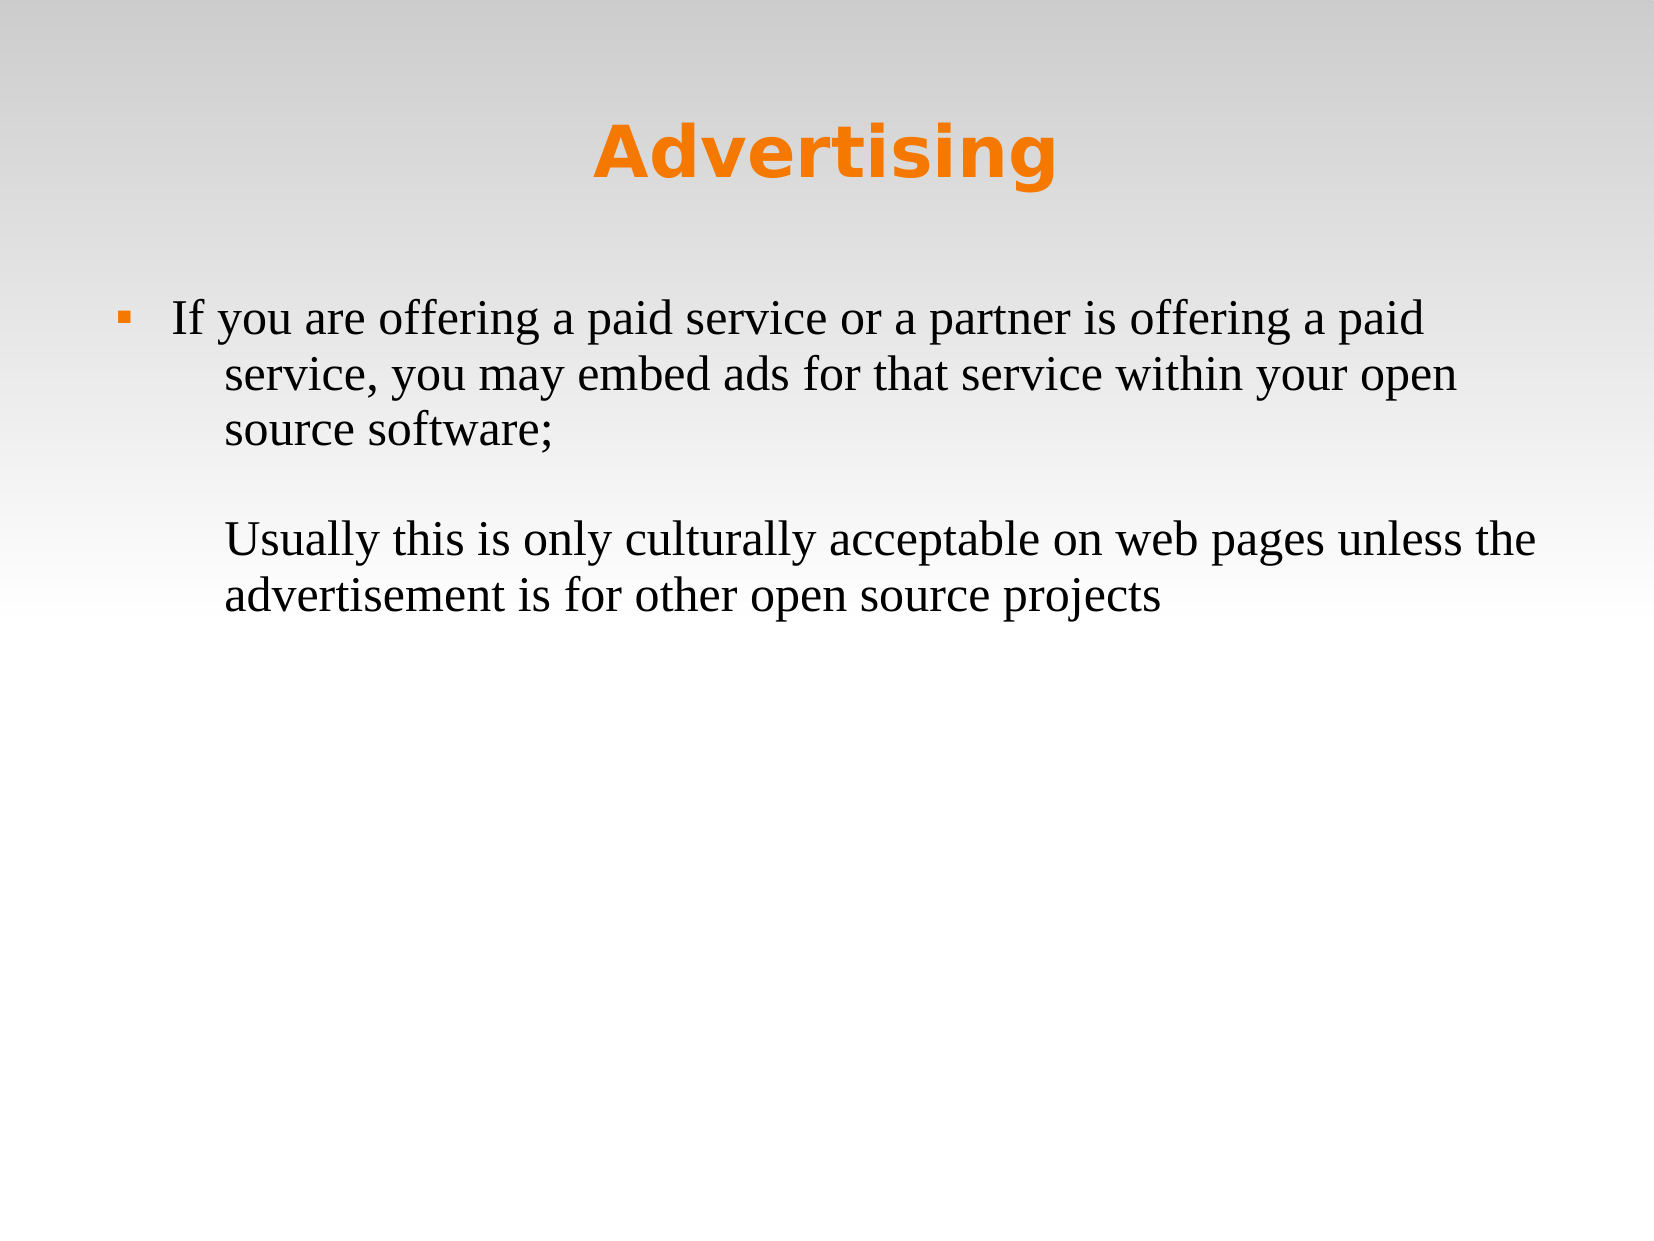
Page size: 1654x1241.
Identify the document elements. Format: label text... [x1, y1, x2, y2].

list If you are offering a paid service or a partner is offering a paid service, you may embed ads for that service within your open source software; Usually this is only culturally acceptable on web pages unless the advertisement is for other open source projects [82, 290, 1571, 1109]
title Advertising [82, 49, 1571, 257]
